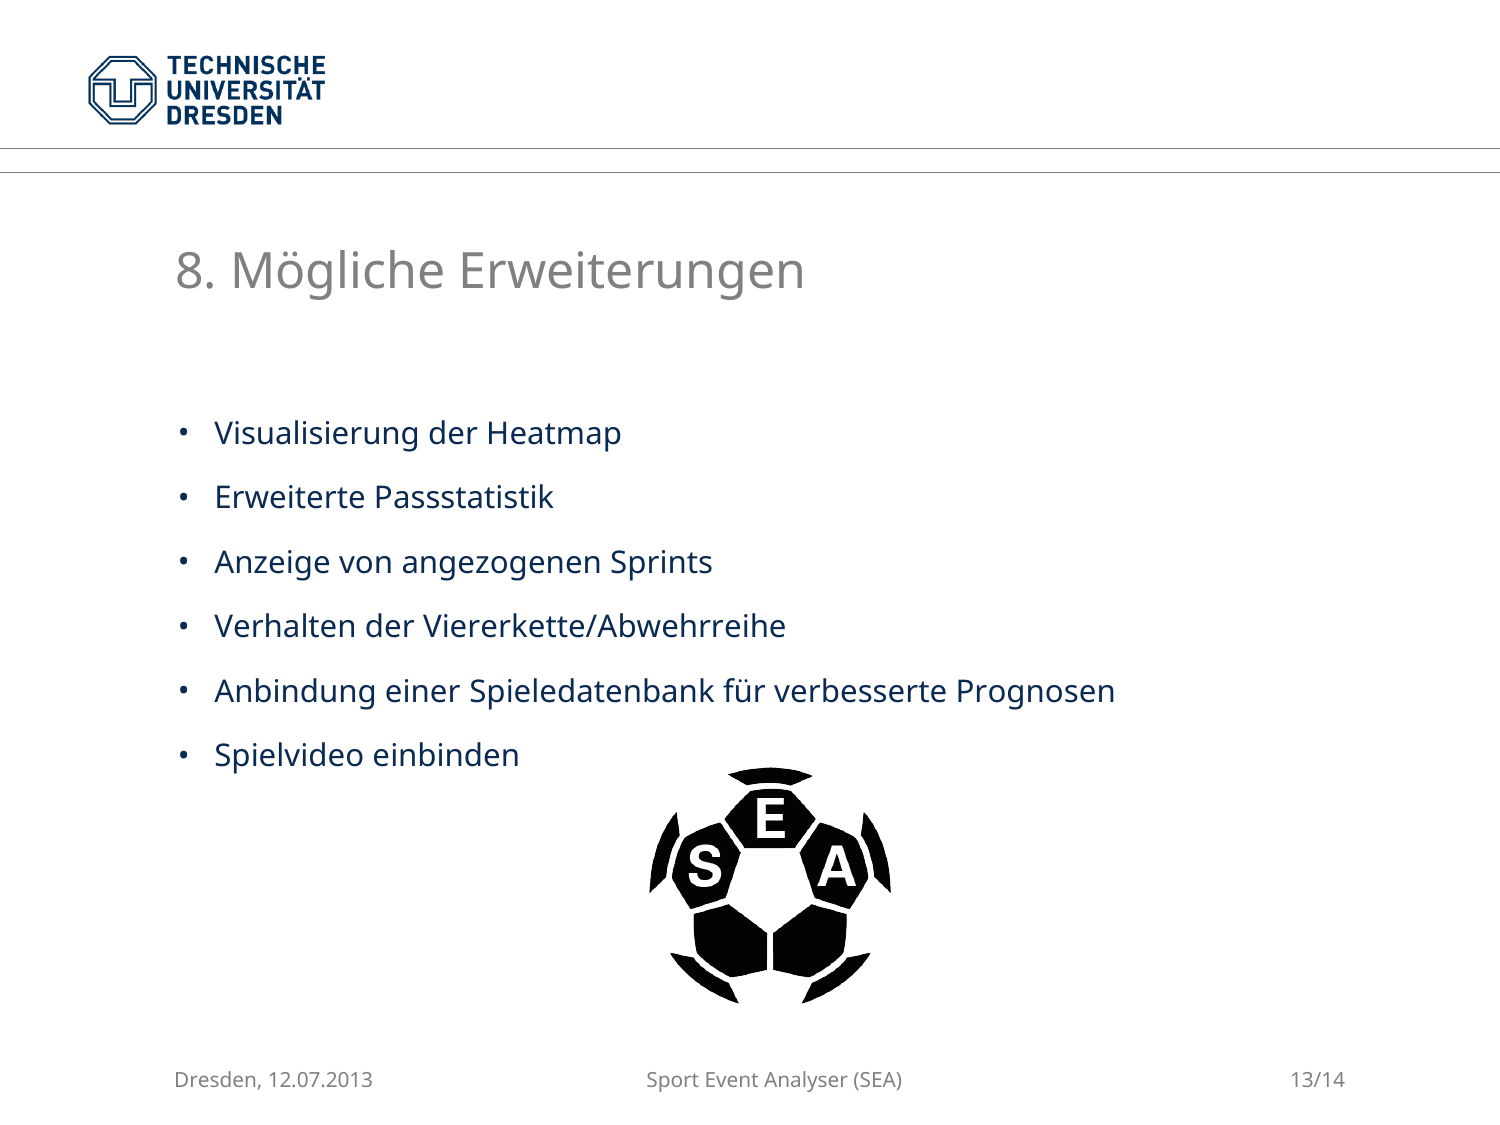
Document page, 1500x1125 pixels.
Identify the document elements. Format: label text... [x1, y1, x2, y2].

picture [88, 54, 325, 125]
list Visualisierung der Heatmap Erweiterte Passstatistik Anzeige von angezogenen Sprints Verhalten der Viererkette/Abwehrreihe Anbindung einer Spieledatenbank für verbesserte Prognosen Spielvideo einbinden [162, 340, 1418, 988]
title 8. Mögliche Erweiterungen [160, 231, 1392, 307]
text_box Dresden, 12.07.2013 [159, 1048, 510, 1109]
picture [649, 767, 891, 1004]
